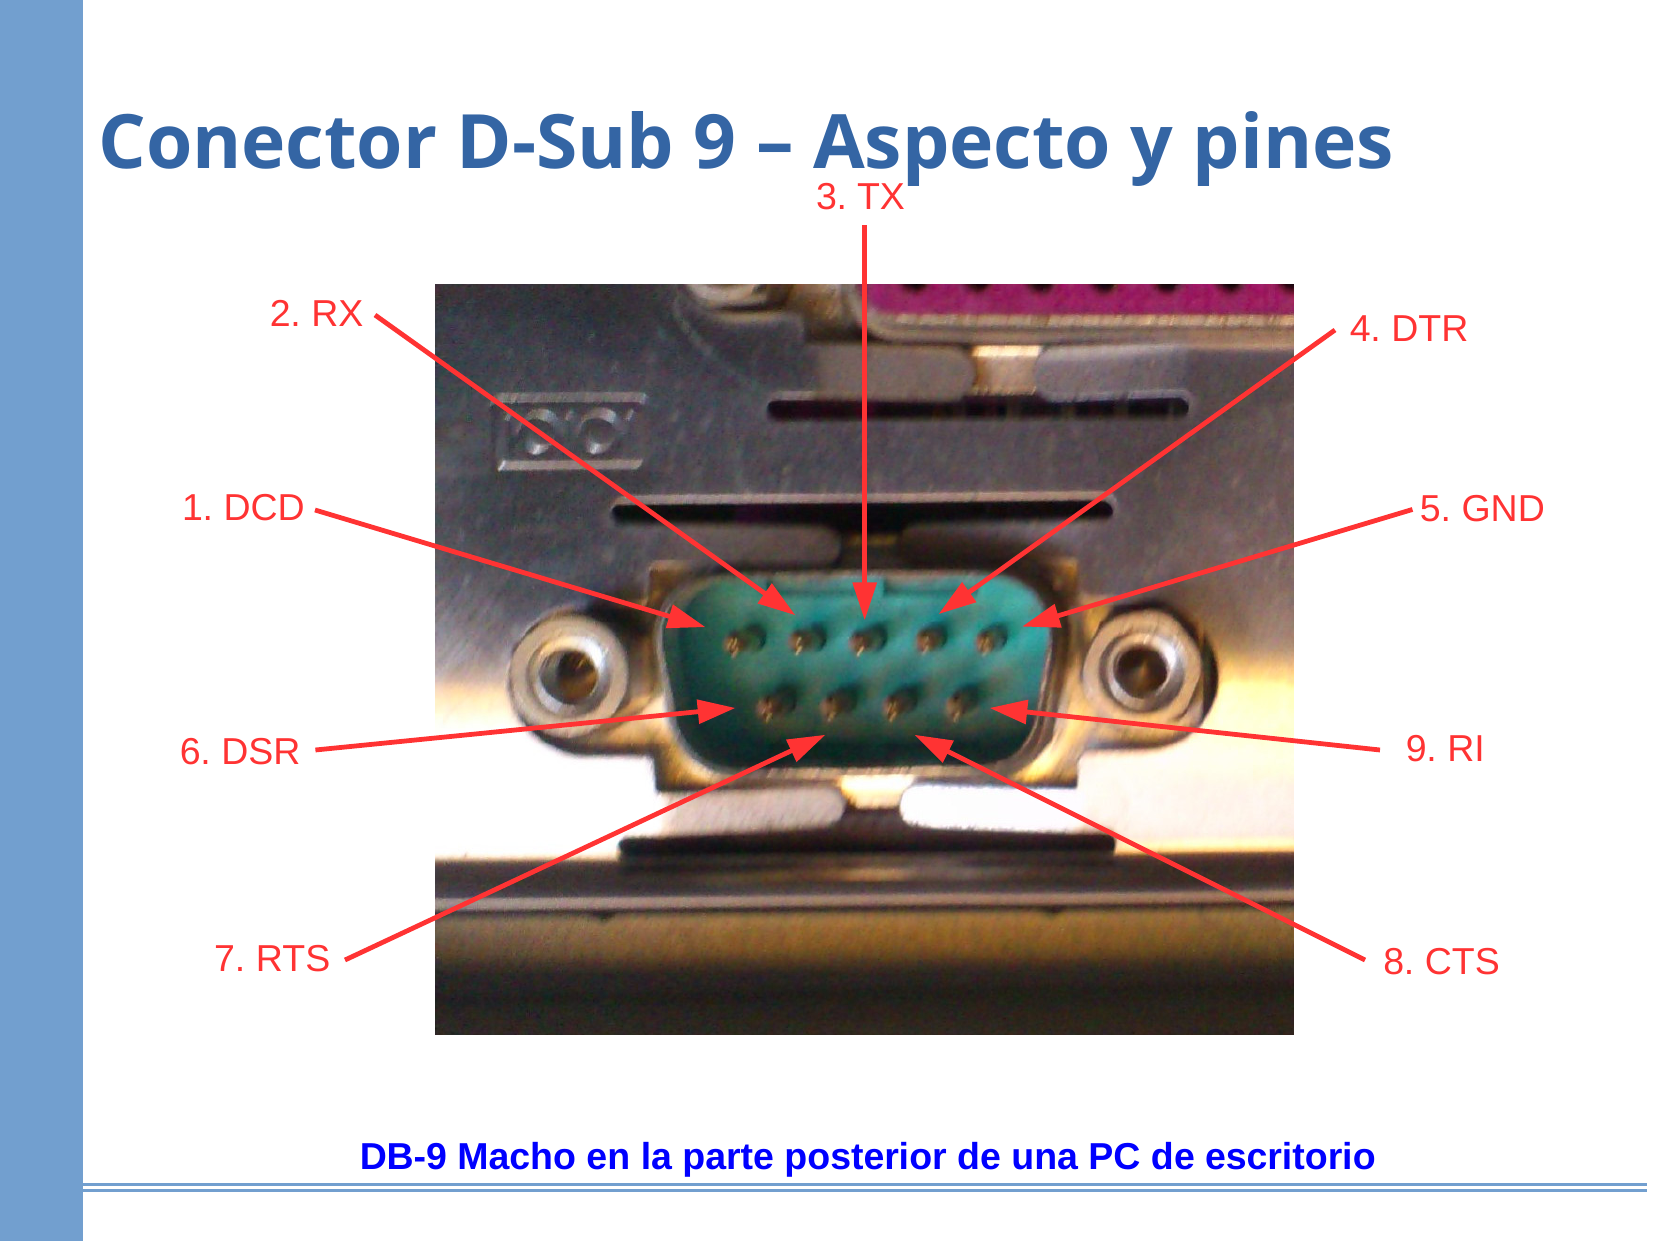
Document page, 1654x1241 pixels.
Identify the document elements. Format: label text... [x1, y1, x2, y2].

text_box DB-9 Macho en la parte posterior de una PC de escritorio [345, 1128, 1394, 1186]
text_box 7. RTS [199, 930, 346, 987]
text_box 1. DCD [167, 479, 320, 537]
text_box Conector D-Sub 9 – Aspecto y pines [83, 30, 1641, 133]
text_box 9. RI [1391, 720, 1501, 777]
text_box 2. RX [255, 285, 379, 342]
picture [435, 284, 1294, 1036]
text_box 8. CTS [1368, 933, 1516, 991]
text_box 5. GND [1405, 480, 1561, 537]
text_box 3. TX [801, 168, 920, 226]
text_box 6. DSR [165, 723, 316, 781]
text_box 4. DTR [1335, 300, 1484, 357]
